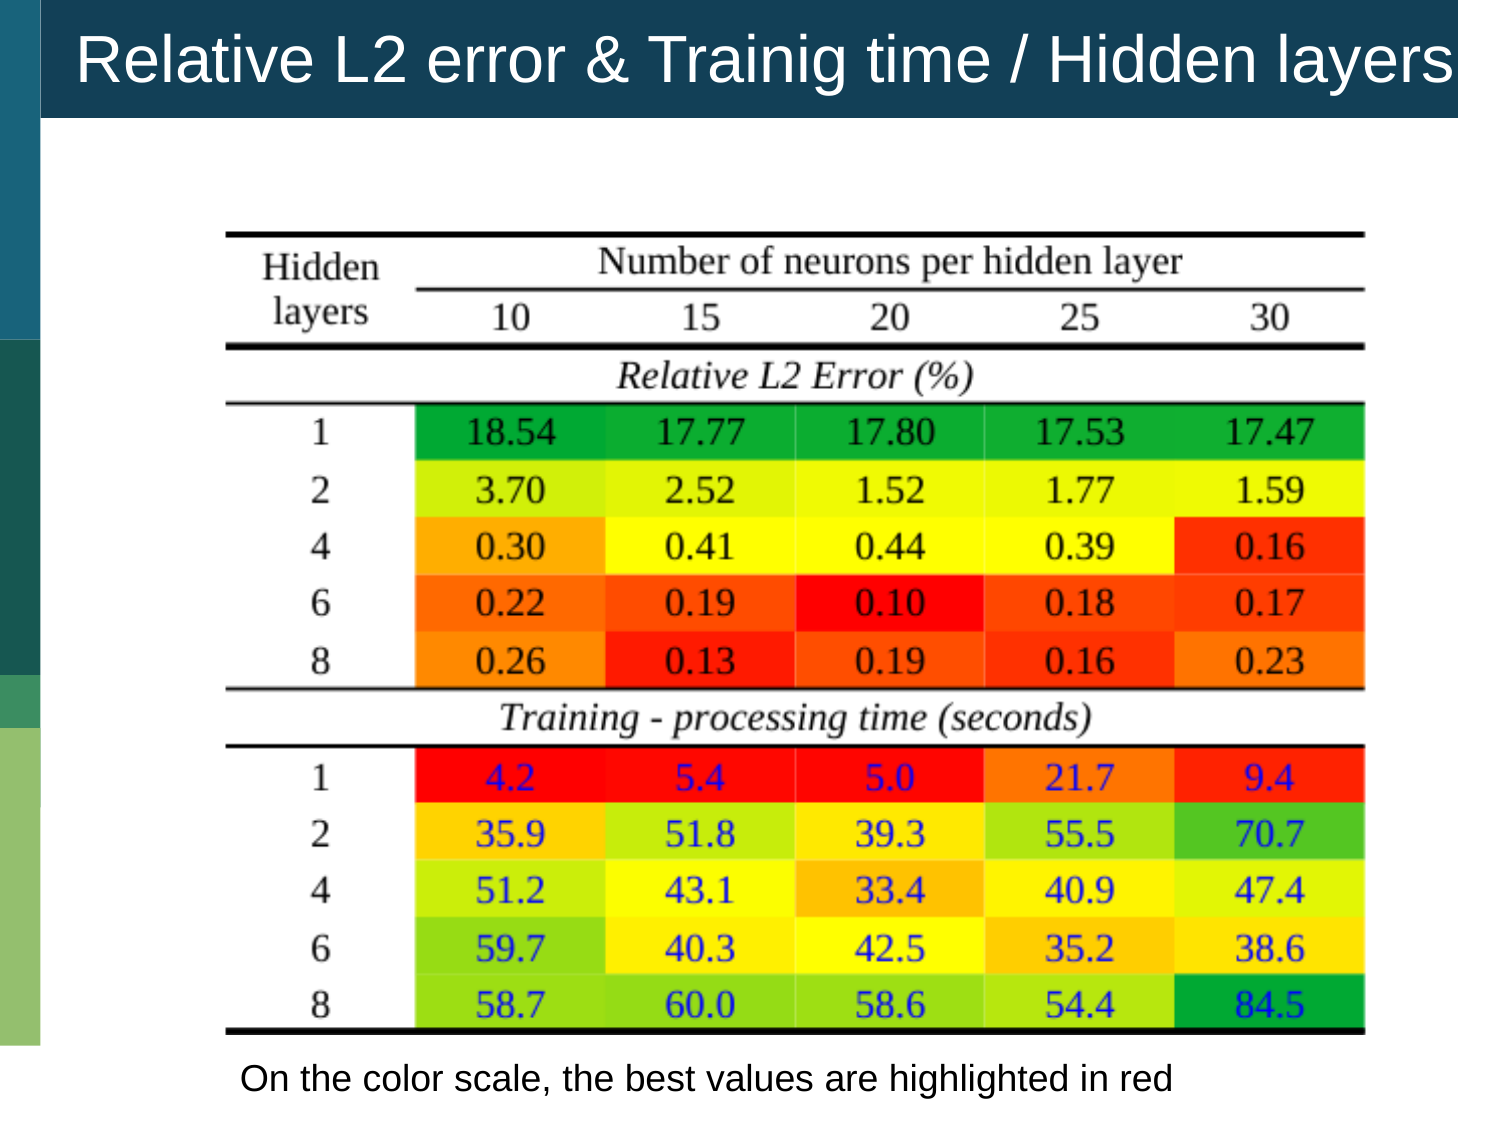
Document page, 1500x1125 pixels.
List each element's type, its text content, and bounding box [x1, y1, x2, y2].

picture [198, 224, 1396, 1035]
title Relative L2 error & Trainig time / Hidden layers [75, 0, 1458, 118]
text_box On the color scale, the best values are highlighted in red [225, 1050, 1426, 1107]
